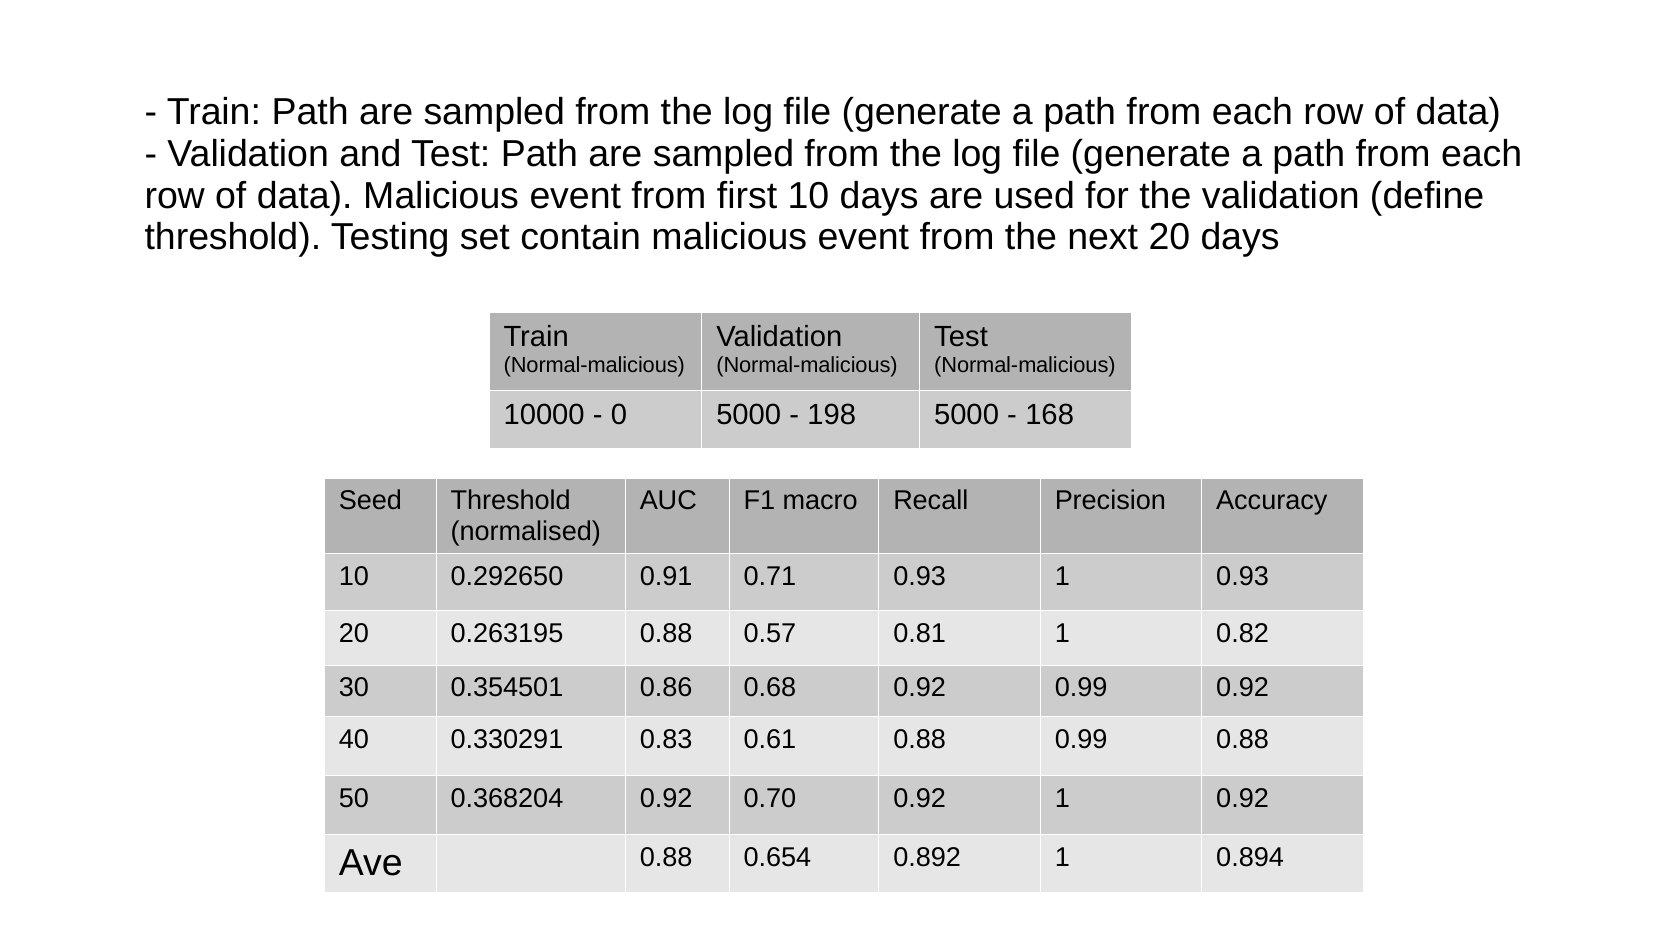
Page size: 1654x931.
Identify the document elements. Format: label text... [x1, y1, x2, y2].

table_cell 0.92 [879, 666, 1040, 716]
table_cell 0.92 [626, 776, 729, 834]
table_cell 0.88 [626, 835, 729, 892]
table_header Threshold (normalised) [437, 479, 625, 553]
table_cell 5000 - 198 [702, 391, 919, 448]
table_cell 0.892 [879, 835, 1040, 892]
table_cell 1 [1041, 554, 1201, 610]
table_cell 0.82 [1202, 611, 1363, 665]
text_box - Train: Path are sampled from the log file (generate a path from each row of data) - Validation and Test: Path are sampled from the log file (generate a path from each row of data). Malicious event from first 10 days are used for the validation (define threshold). Testing set contain malicious event from the next 20 days [129, 82, 1595, 308]
table_cell 0.292650 [437, 554, 625, 610]
table_cell 1 [1041, 611, 1201, 665]
table_cell 0.99 [1041, 717, 1201, 775]
table_cell 0.92 [879, 776, 1040, 834]
table_cell 0.654 [730, 835, 878, 892]
table_header F1 macro [730, 479, 878, 553]
table_cell 0.86 [626, 666, 729, 716]
table_cell Ave [325, 835, 436, 892]
table_cell 0.93 [879, 554, 1040, 610]
table_header Validation (Normal-malicious) [702, 313, 919, 390]
table_header Test (Normal-malicious) [920, 313, 1131, 390]
table_cell [437, 835, 625, 892]
table_cell 0.894 [1202, 835, 1363, 892]
table_cell 10 [325, 554, 436, 610]
table_cell 0.61 [730, 717, 878, 775]
table_cell 0.91 [626, 554, 729, 610]
table_header Precision [1041, 479, 1201, 553]
table_cell 10000 - 0 [490, 391, 701, 448]
table_cell 40 [325, 717, 436, 775]
table_cell 0.70 [730, 776, 878, 834]
table_cell 30 [325, 666, 436, 716]
table_cell 0.330291 [437, 717, 625, 775]
table_cell 5000 - 168 [920, 391, 1131, 448]
table_cell 0.368204 [437, 776, 625, 834]
table_header Seed [325, 479, 436, 553]
table_cell 0.88 [1202, 717, 1363, 775]
table_cell 0.263195 [437, 611, 625, 665]
table_cell 50 [325, 776, 436, 834]
table_header Accuracy [1202, 479, 1363, 553]
table_cell 0.88 [879, 717, 1040, 775]
table_cell 0.92 [1202, 776, 1363, 834]
table_cell 0.354501 [437, 666, 625, 716]
table_cell 20 [325, 611, 436, 665]
table_cell 0.92 [1202, 666, 1363, 716]
table_cell 0.88 [626, 611, 729, 665]
table_header Train (Normal-malicious) [490, 313, 701, 390]
table_header AUC [626, 479, 729, 553]
table_cell 0.99 [1041, 666, 1201, 716]
table_cell 0.68 [730, 666, 878, 716]
table_cell 0.57 [730, 611, 878, 665]
table_cell 1 [1041, 835, 1201, 892]
table_cell 0.71 [730, 554, 878, 610]
table_cell 0.83 [626, 717, 729, 775]
table_header Recall [879, 479, 1040, 553]
table_cell 0.81 [879, 611, 1040, 665]
table_cell 0.93 [1202, 554, 1363, 610]
table_cell 1 [1041, 776, 1201, 834]
